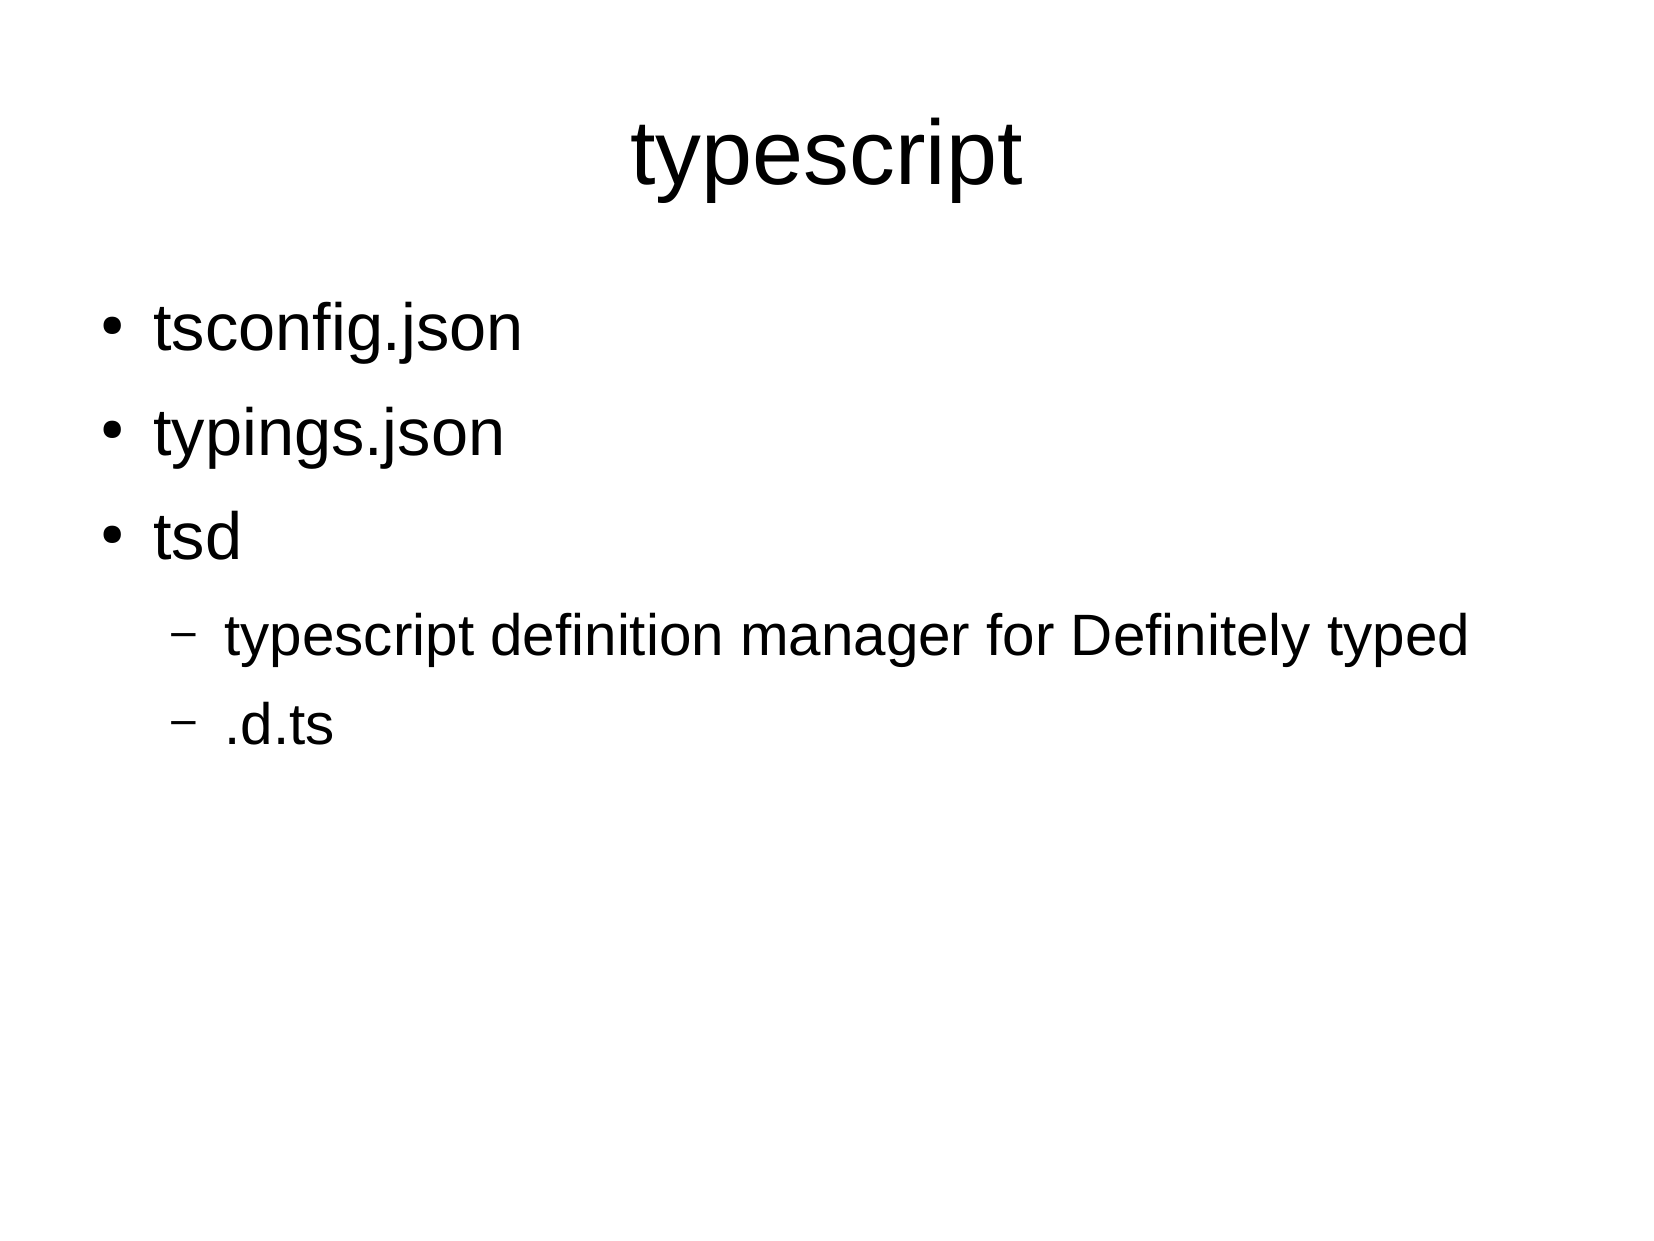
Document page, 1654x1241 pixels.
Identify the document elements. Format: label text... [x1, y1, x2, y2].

list tsconfig.json typings.json tsd typescript definition manager for Definitely typed .d.ts [82, 290, 1571, 1010]
title typescript [82, 49, 1571, 257]
